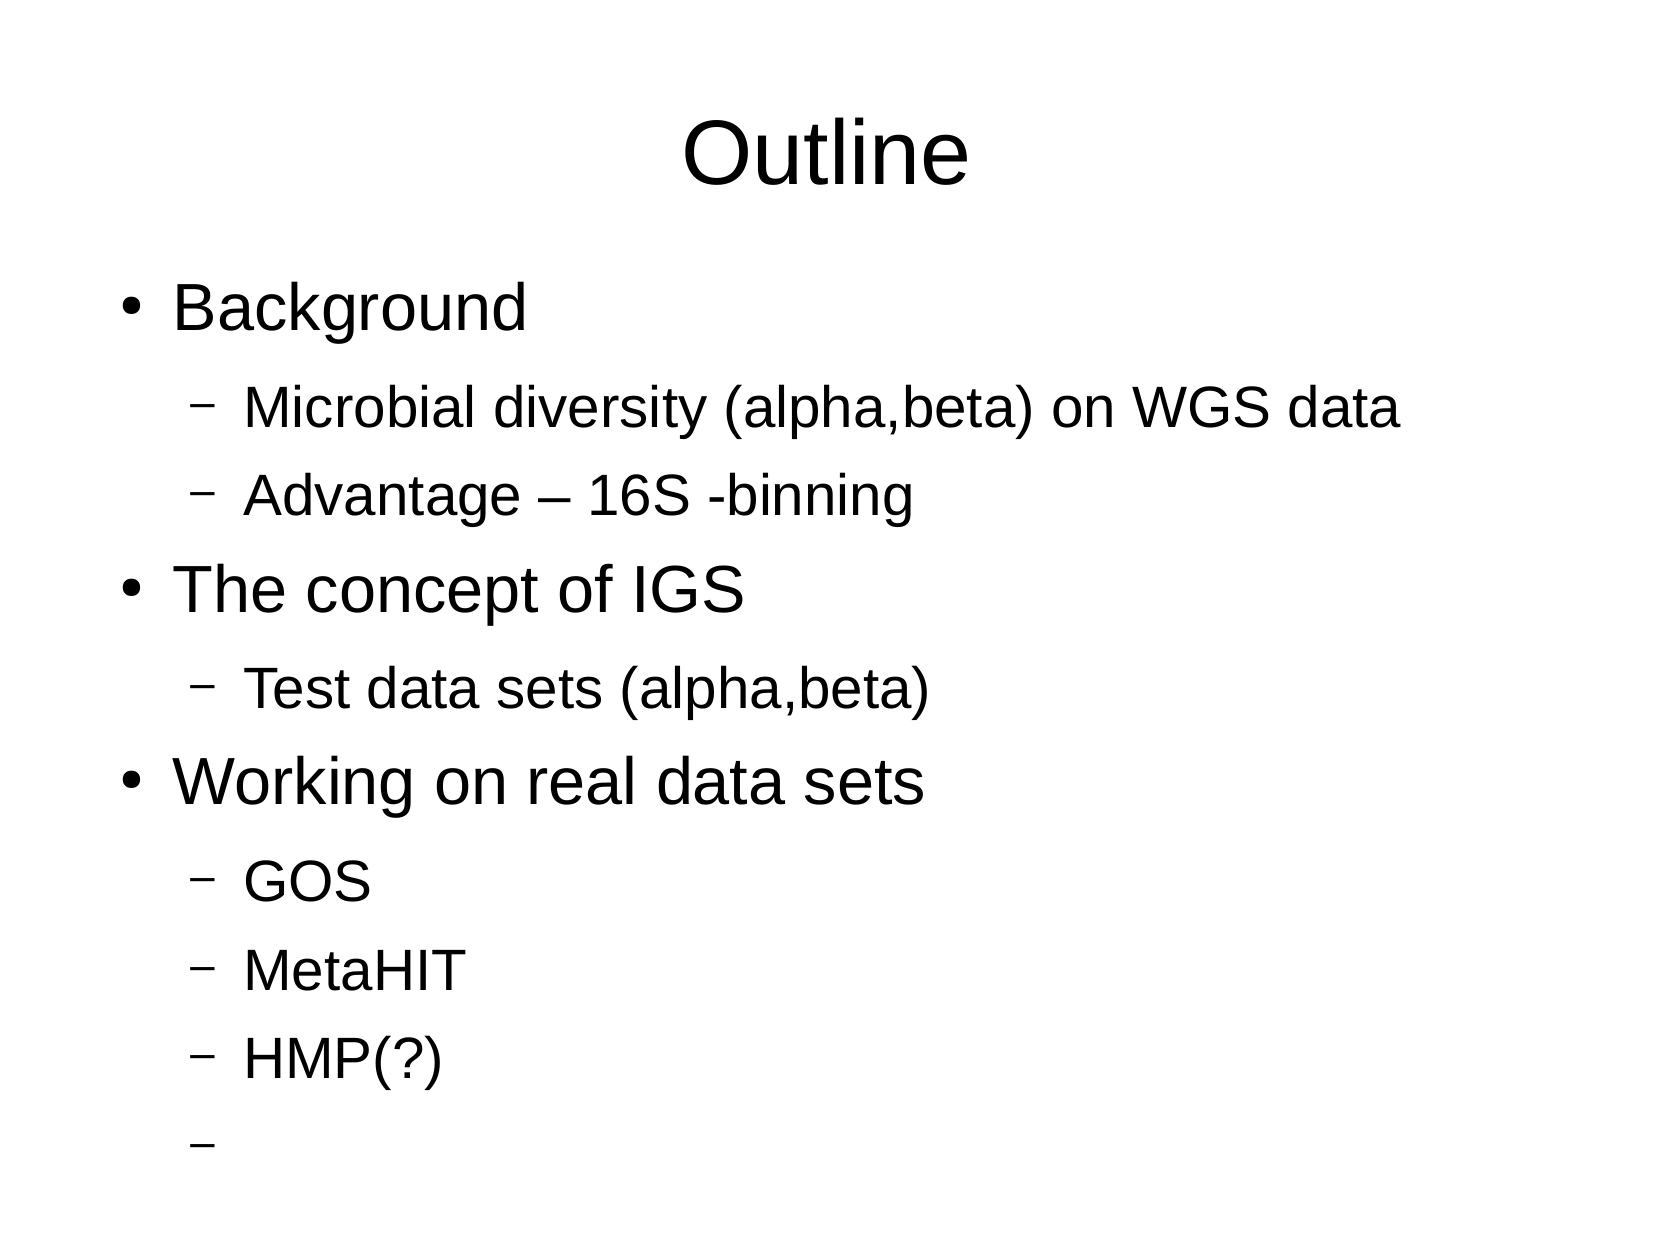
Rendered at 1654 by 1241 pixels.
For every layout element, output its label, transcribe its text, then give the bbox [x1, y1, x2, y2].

list Background Microbial diversity (alpha,beta) on WGS data Advantage – 16S -binning The concept of IGS Test data sets (alpha,beta) Working on real data sets GOS MetaHIT HMP(?) [101, 270, 1591, 1196]
title Outline [82, 49, 1571, 257]
